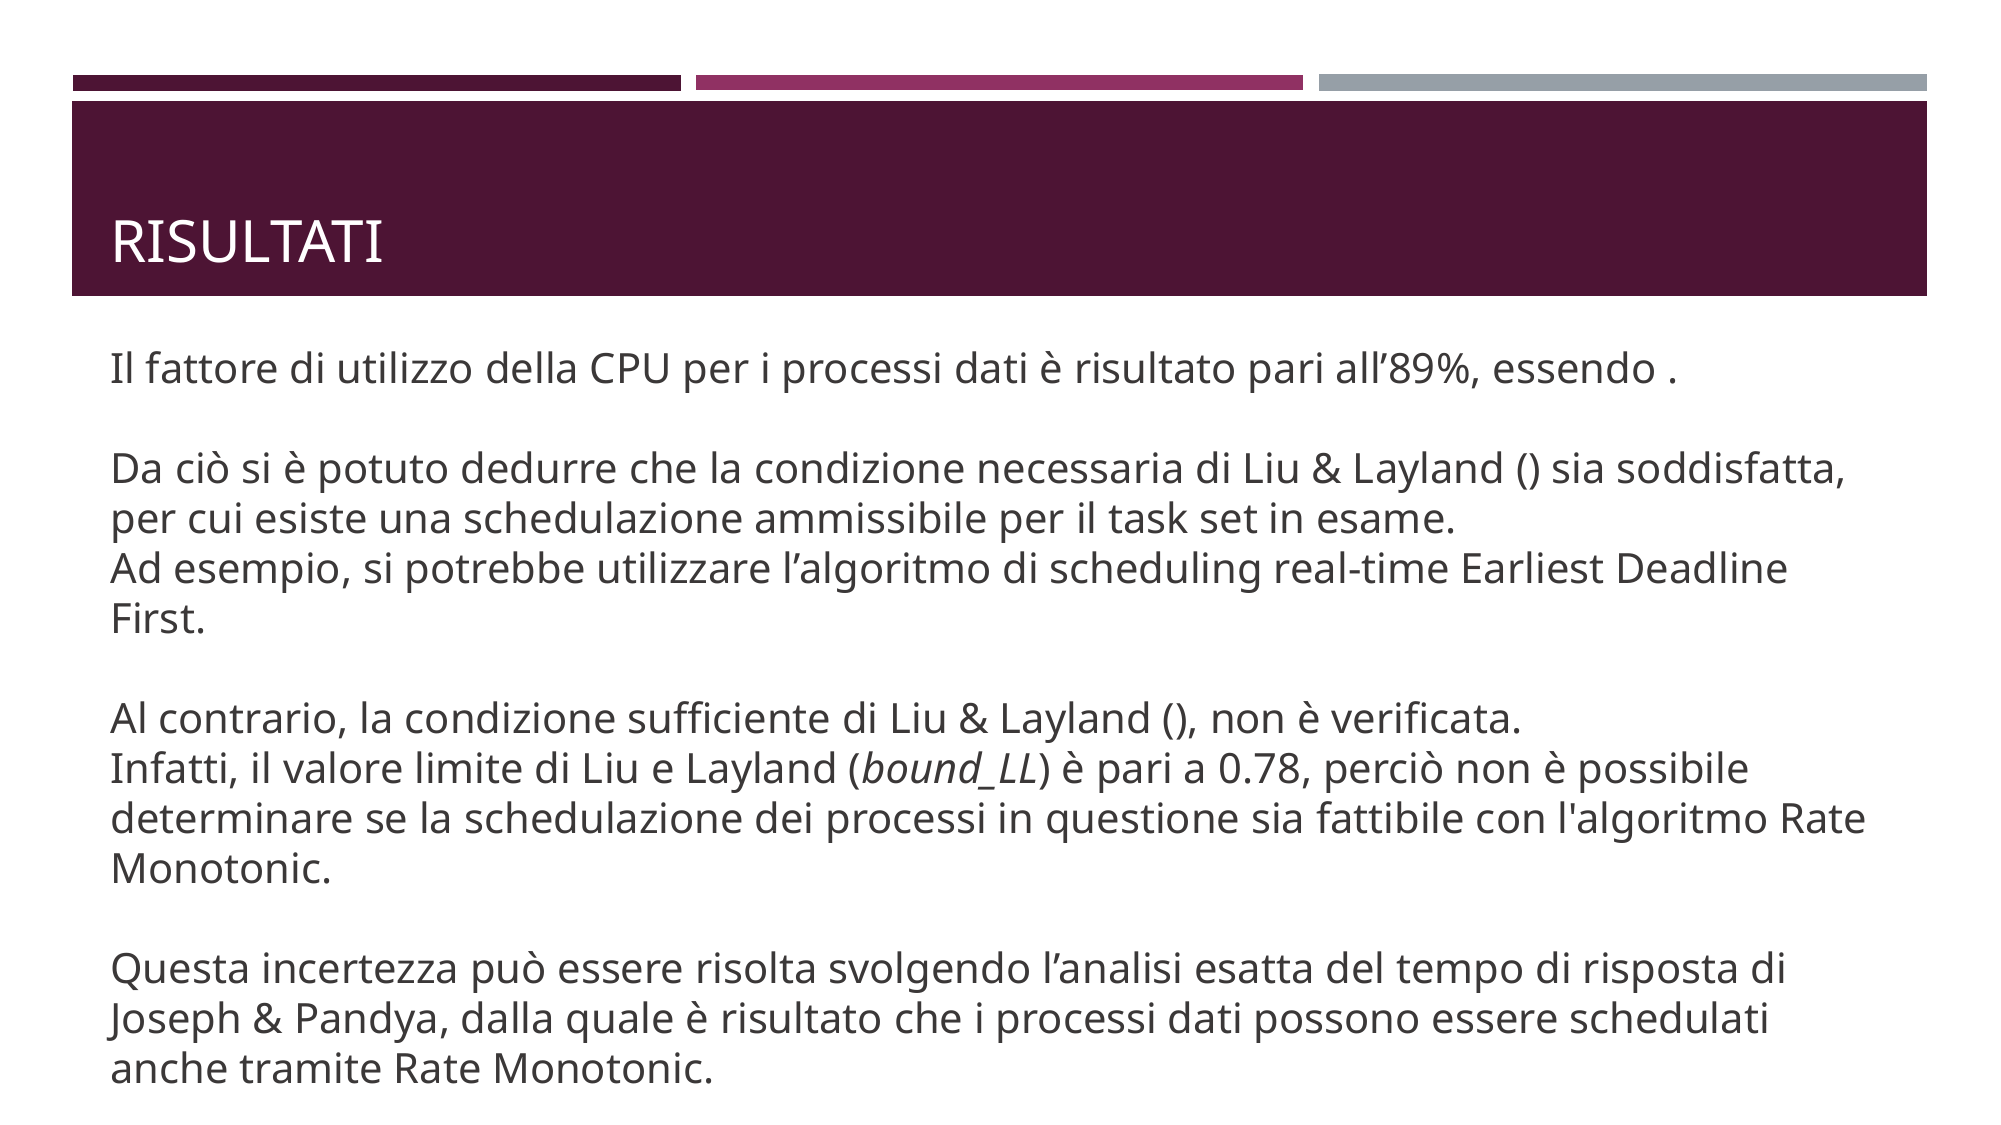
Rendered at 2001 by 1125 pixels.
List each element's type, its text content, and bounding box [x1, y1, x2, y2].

text_box Il fattore di utilizzo della CPU per i processi dati è risultato pari all’89%, essendo . Da ciò si è potuto dedurre che la condizione necessaria di Liu & Layland () sia soddisfatta, per cui esiste una schedulazione ammissibile per il task set in esame. Ad esempio, si potrebbe utilizzare l’algoritmo di scheduling real-time Earliest Deadline First. Al contrario, la condizione sufficiente di Liu & Layland (), non è verificata. Infatti, il valore limite di Liu e Layland (bound_LL) è pari a 0.78, perciò non è possibile determinare se la schedulazione dei processi in questione sia fattibile con l'algoritmo Rate Monotonic. Questa incertezza può essere risolta svolgendo l’analisi esatta del tempo di risposta di Joseph & Pandya, dalla quale è risultato che i processi dati possono essere schedulati anche tramite Rate Monotonic. [95, 334, 1905, 1075]
title risultati [95, 115, 1905, 282]
